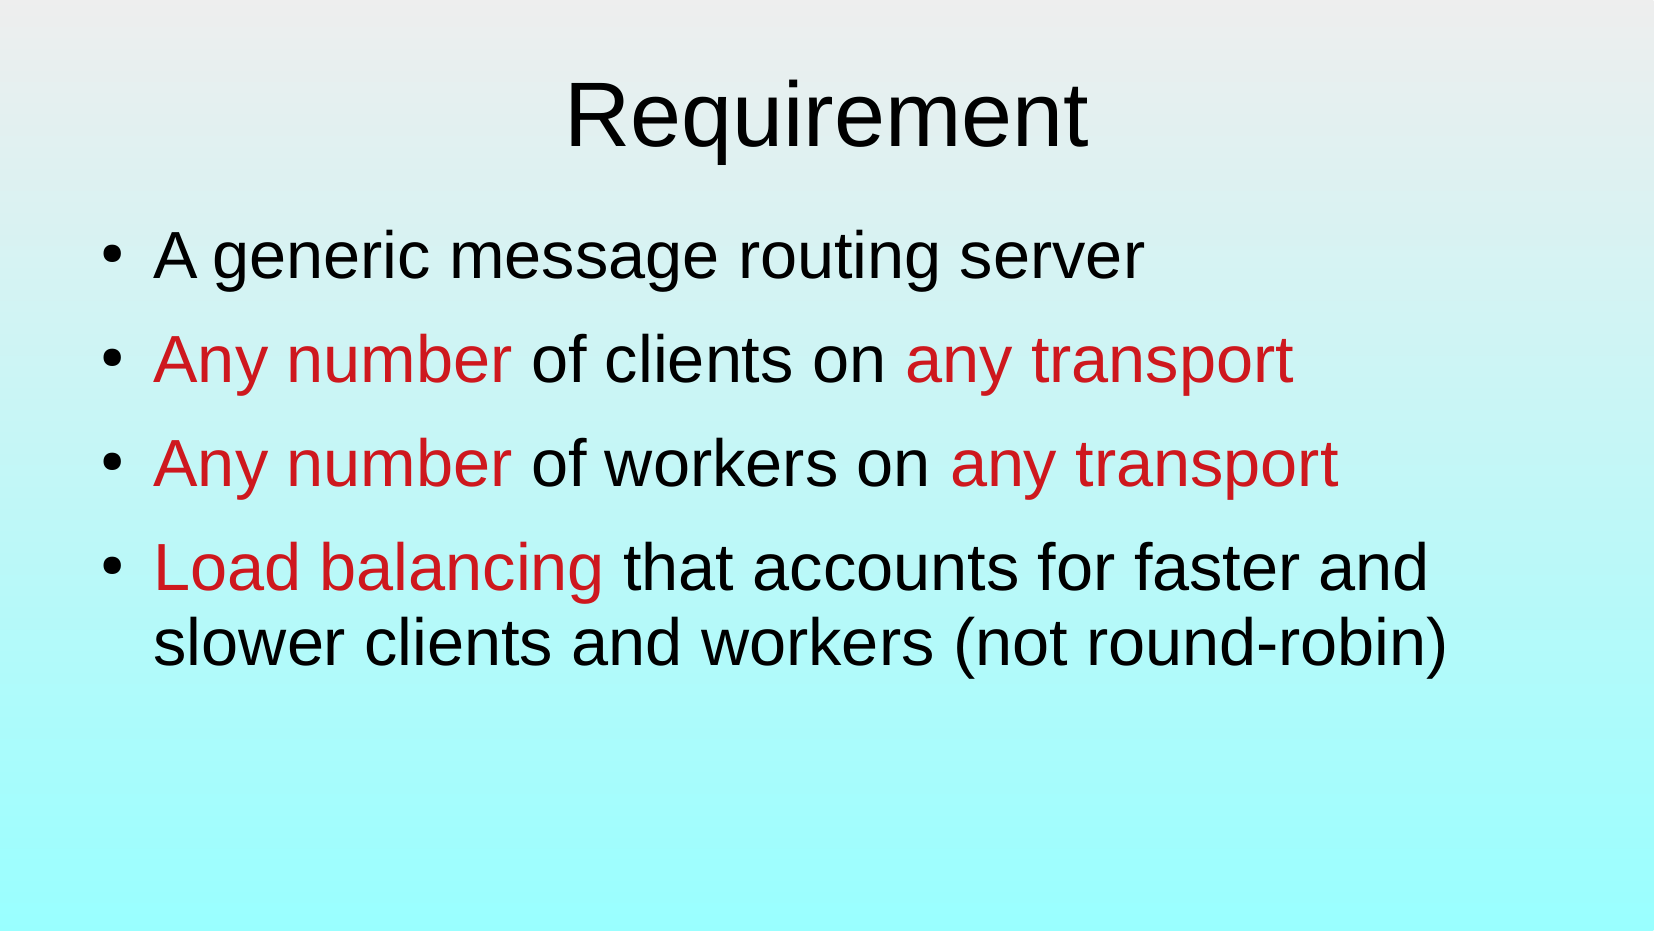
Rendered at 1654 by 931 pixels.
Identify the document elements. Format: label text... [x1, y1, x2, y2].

list A generic message routing server Any number of clients on any transport Any number of workers on any transport Load balancing that accounts for faster and slower clients and workers (not round-robin) [82, 217, 1571, 758]
title Requirement [82, 37, 1571, 193]
